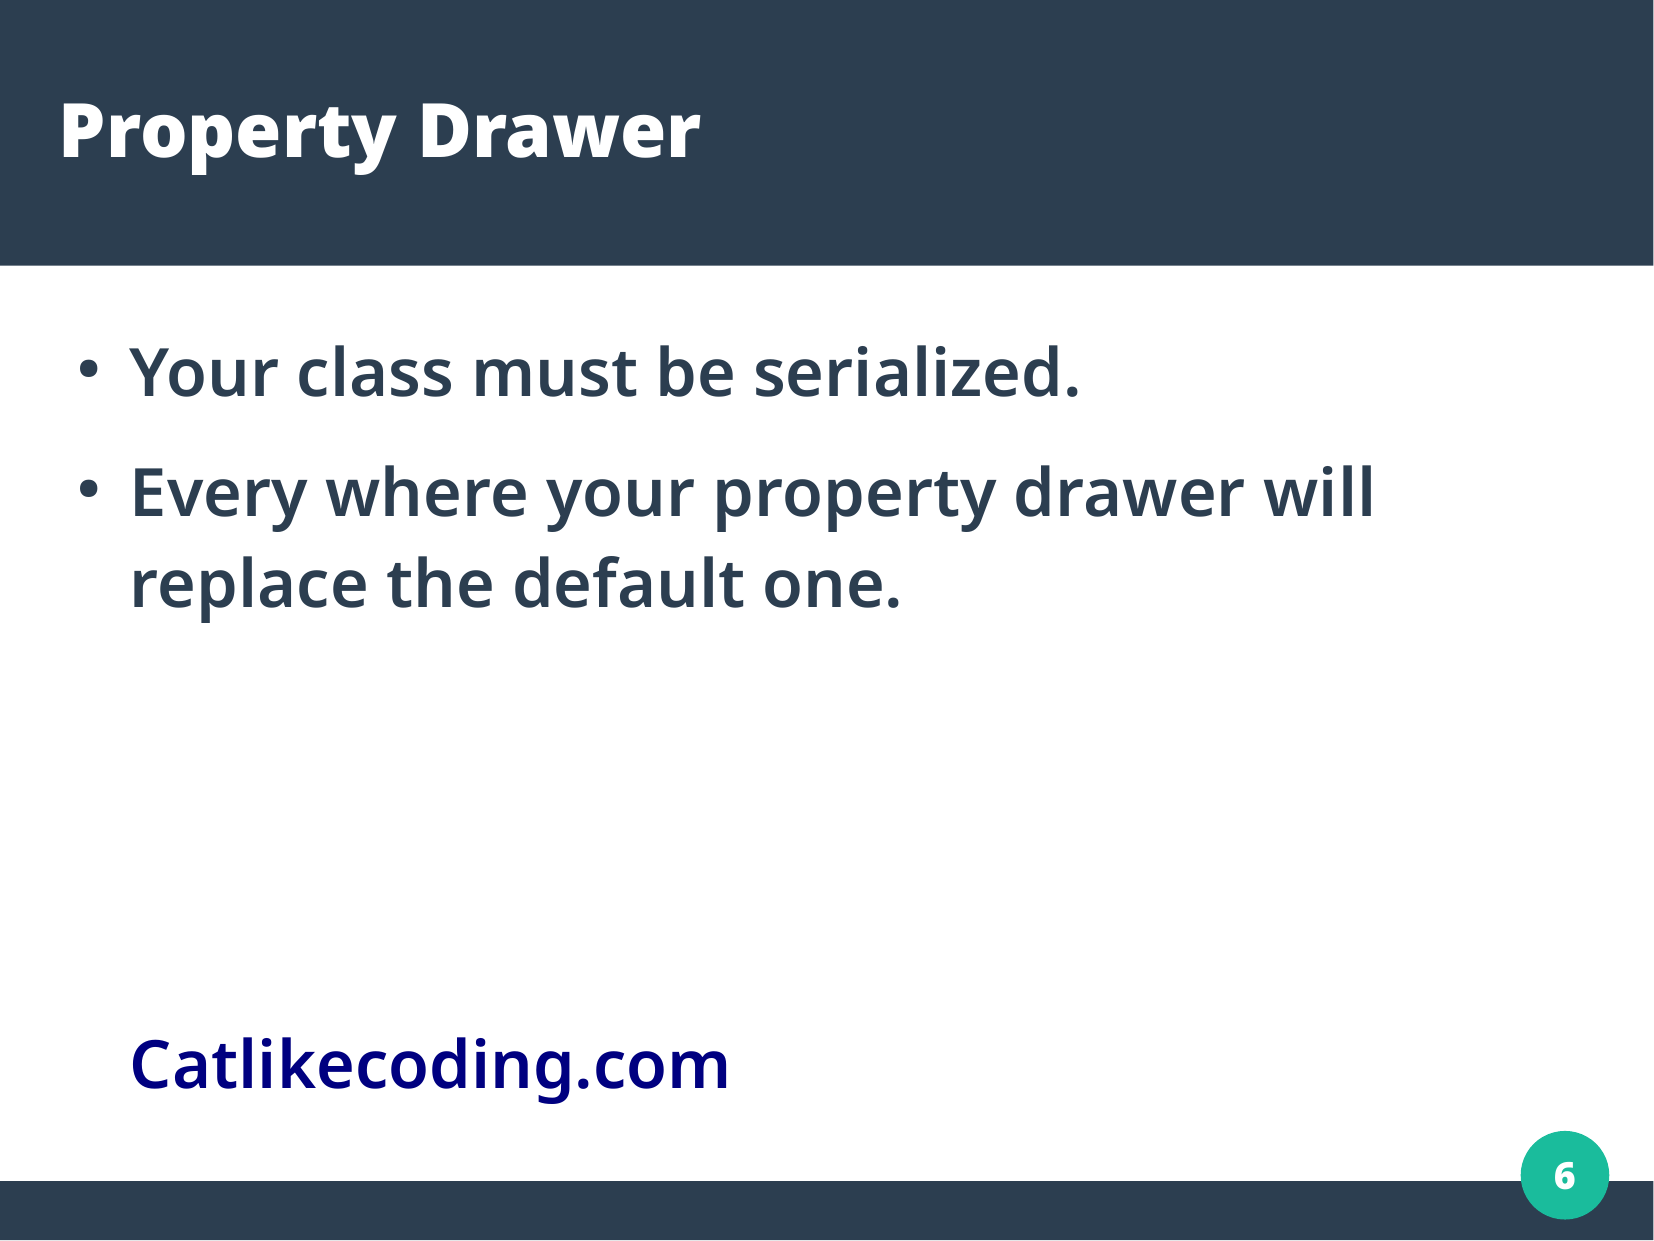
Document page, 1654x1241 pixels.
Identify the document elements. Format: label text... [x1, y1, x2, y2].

title Property Drawer [59, 49, 1595, 207]
list Your class must be serialized. Every where your property drawer will replace the default one. Catlikecoding.com [59, 324, 1595, 1152]
